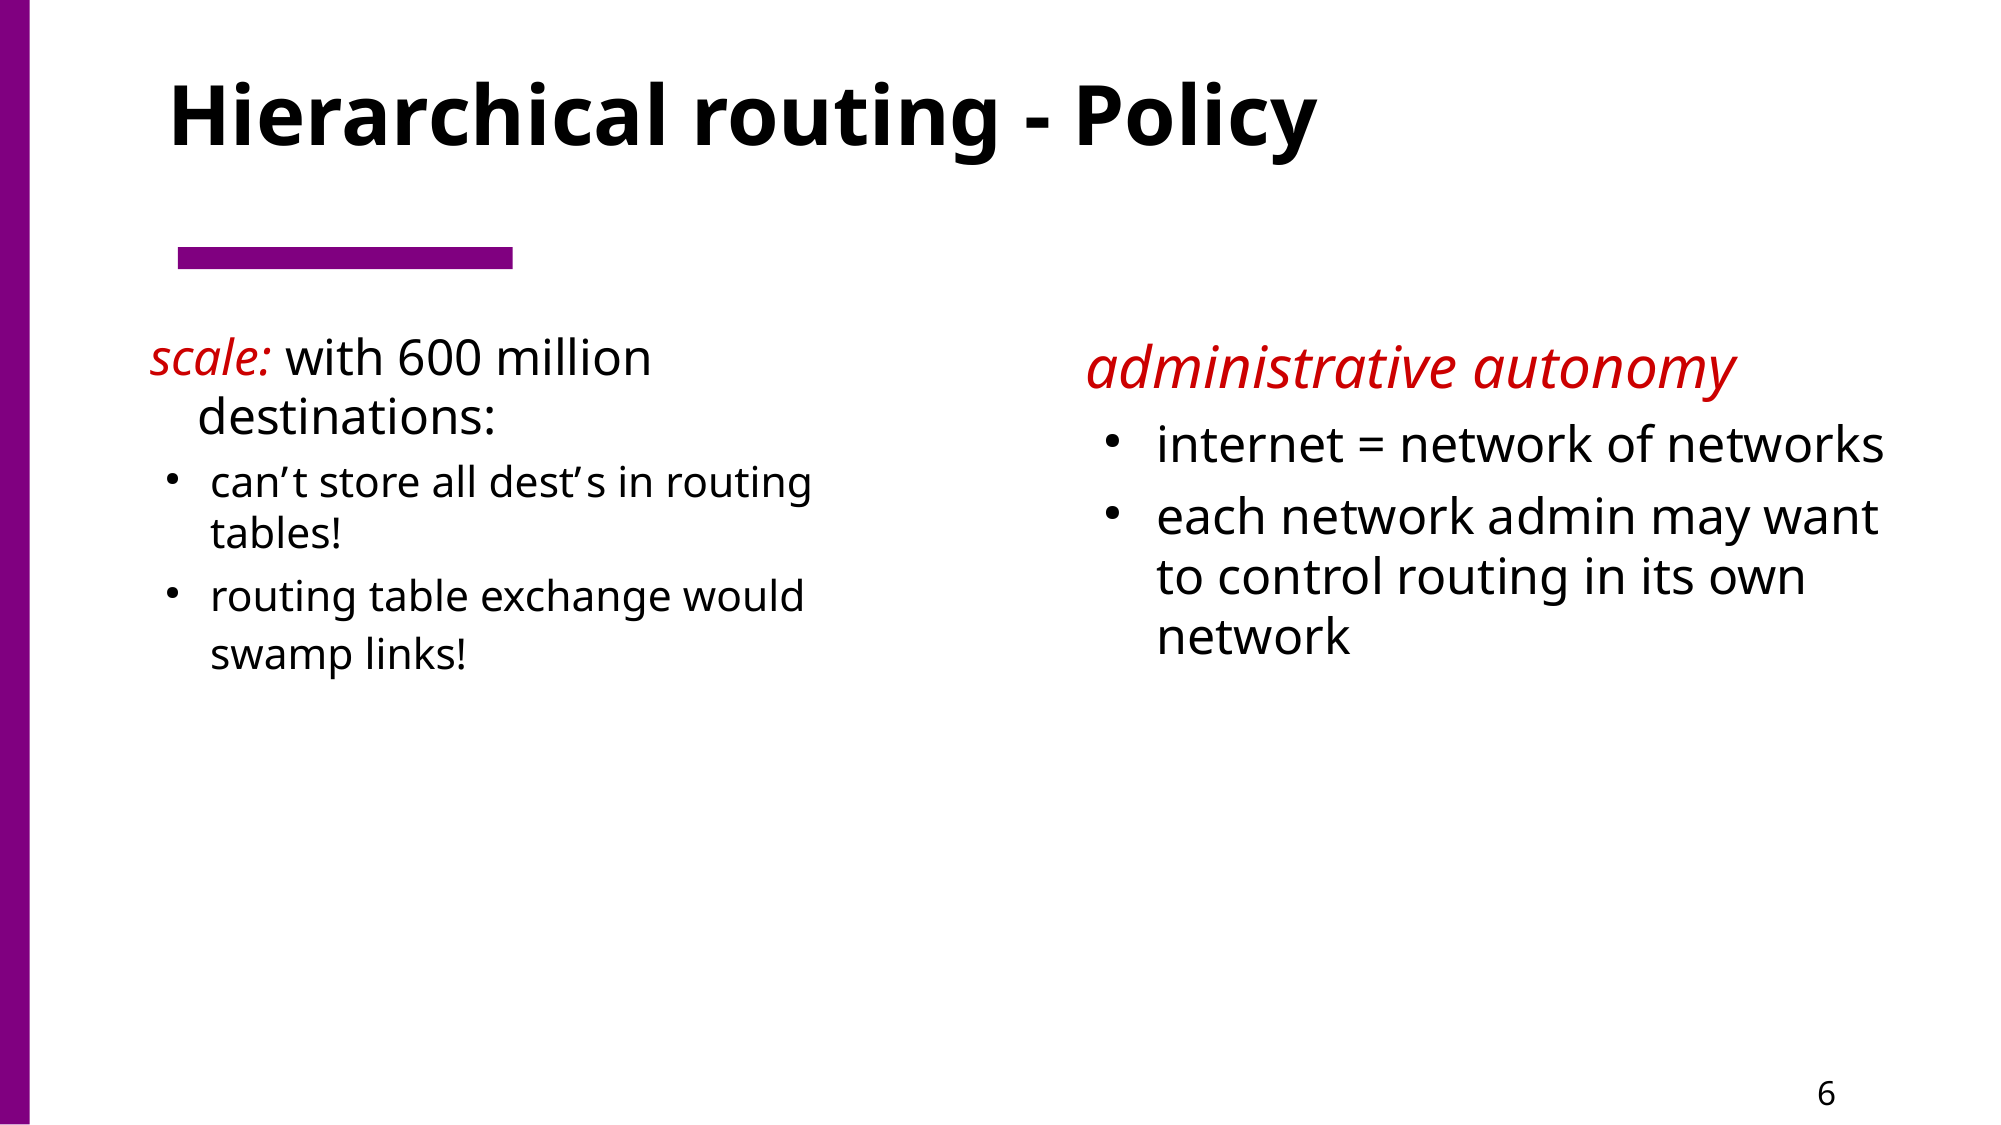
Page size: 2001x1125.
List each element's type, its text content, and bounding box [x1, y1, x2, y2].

list administrative autonomy internet = network of networks each network admin may want to control routing in its own network [1070, 322, 1951, 736]
title Hierarchical routing - Policy [116, 39, 1591, 185]
list scale: with 600 million destinations: can’t store all dest’s in routing tables! routing table exchange would swamp links! [135, 318, 969, 691]
